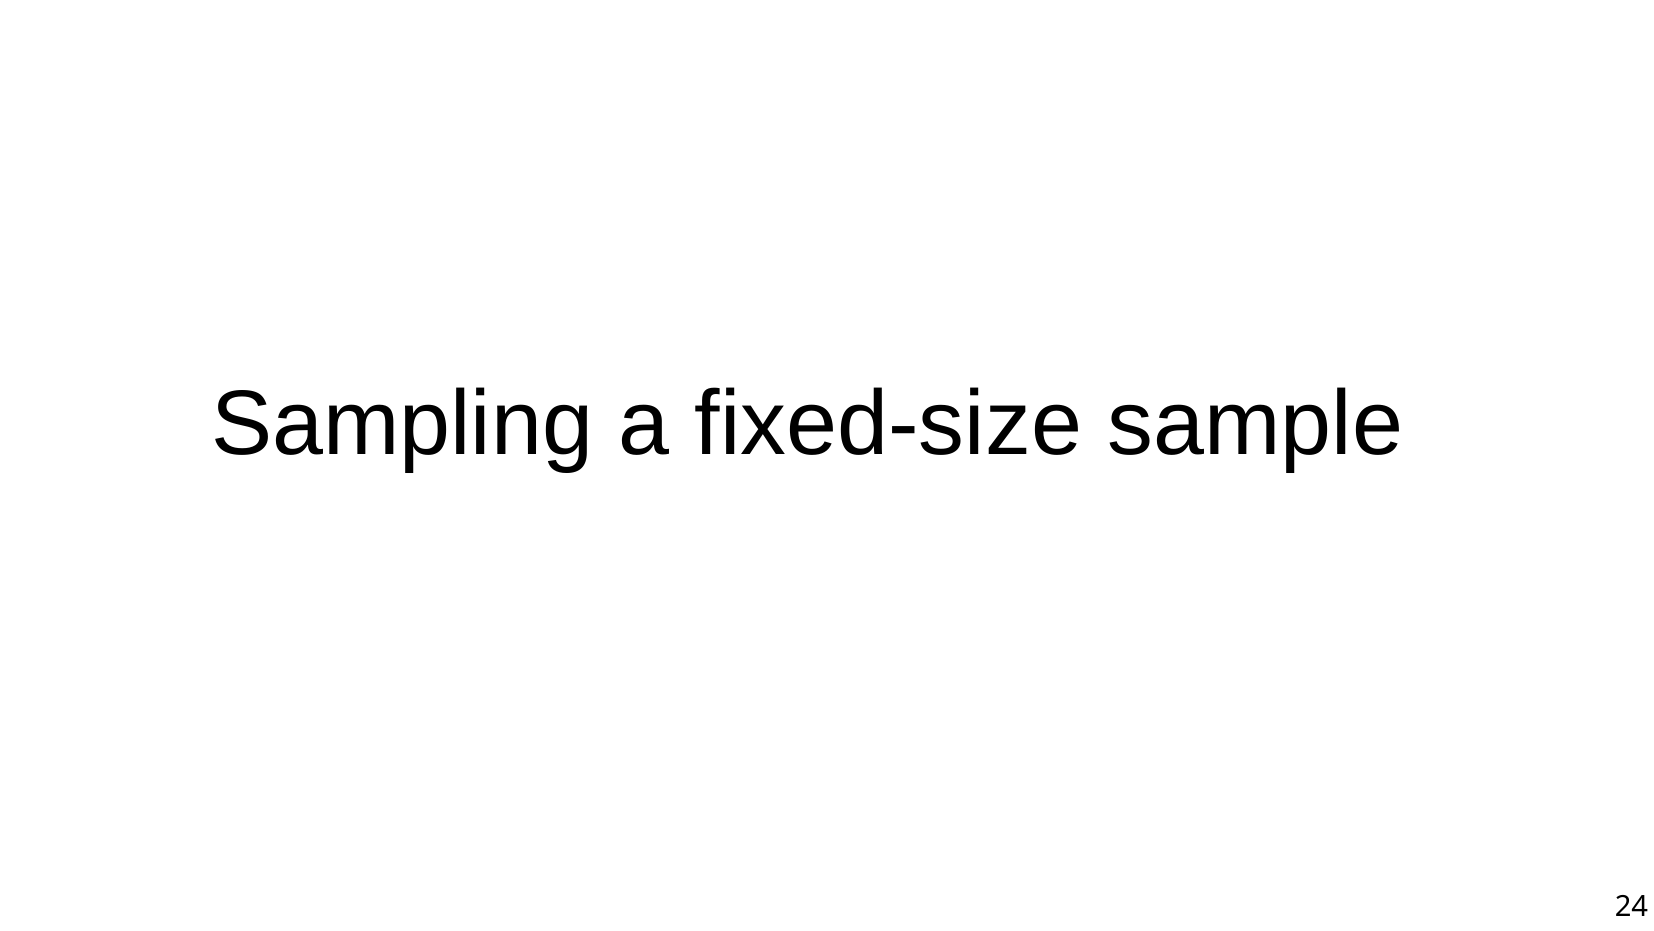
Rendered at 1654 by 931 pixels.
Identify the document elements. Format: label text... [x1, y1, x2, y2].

title Sampling a fixed-size sample [64, 345, 1553, 501]
